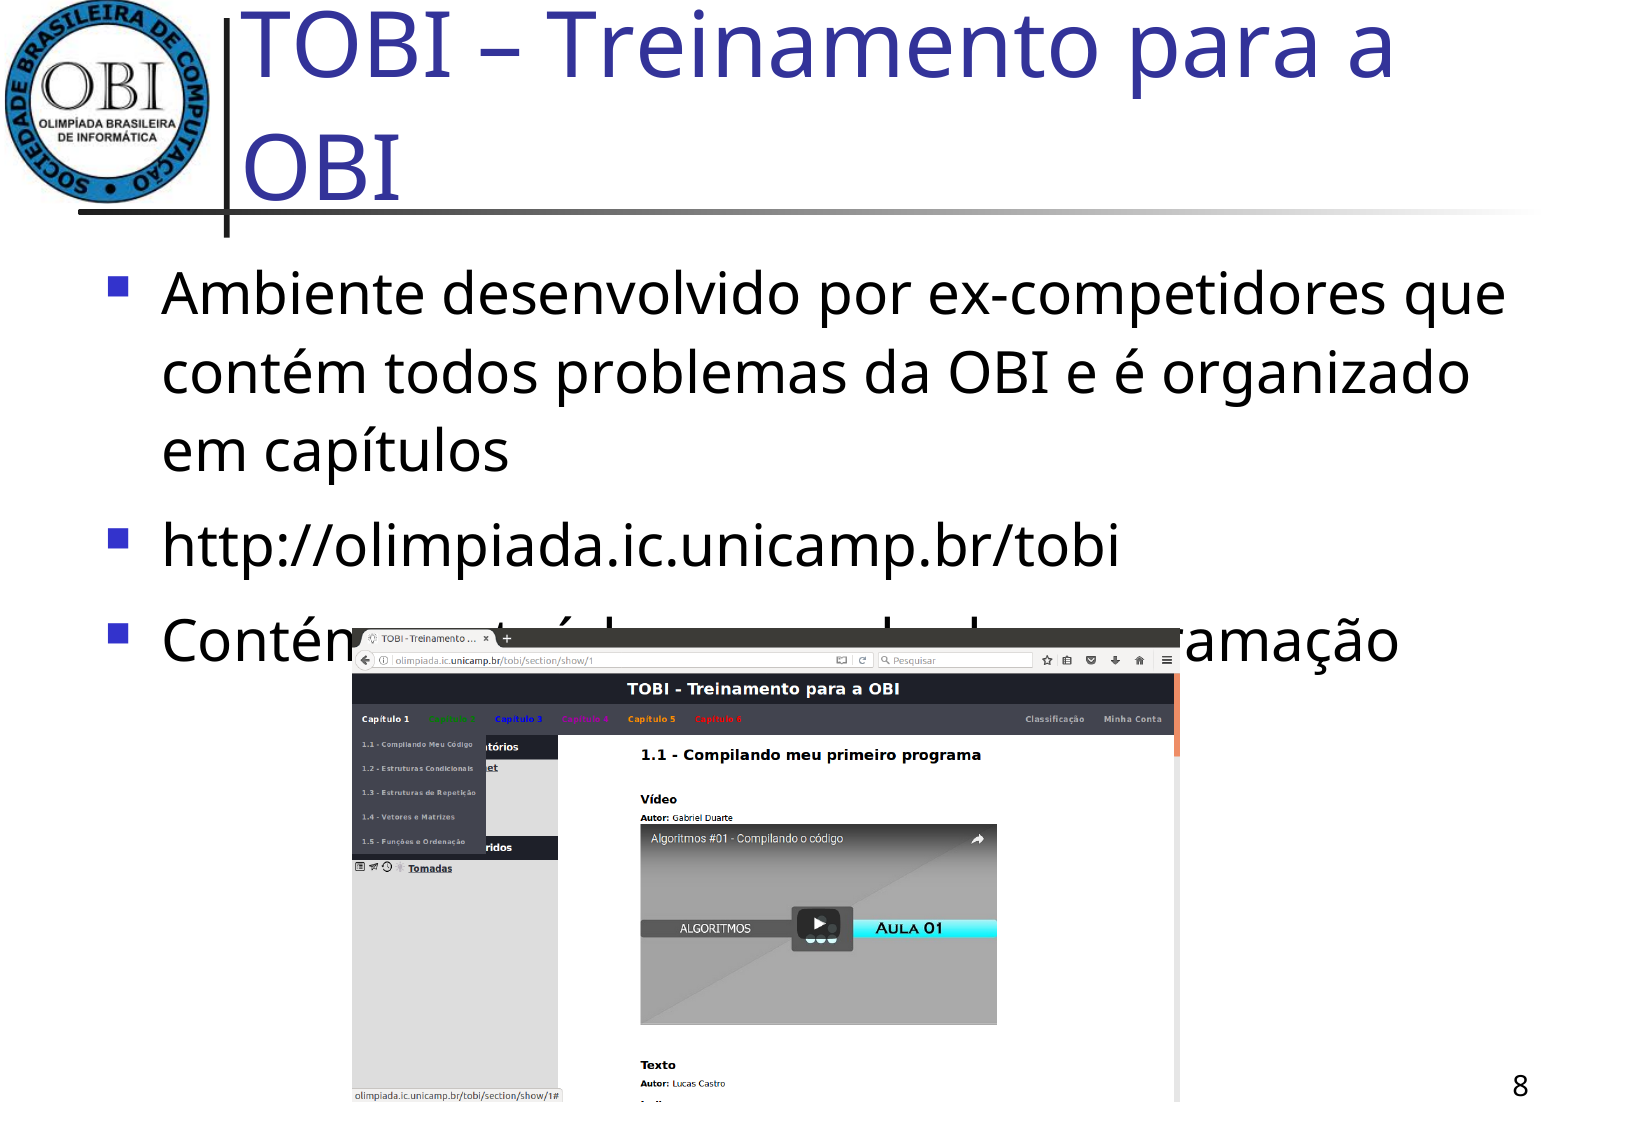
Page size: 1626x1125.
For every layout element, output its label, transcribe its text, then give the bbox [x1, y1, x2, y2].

title TOBI – Treinamento para a OBI [240, 0, 1538, 210]
list Ambiente desenvolvido por ex-competidores que contém todos problemas da OBI e é organizado em capítulos http://olimpiada.ic.unicamp.br/tobi Contém conteúdo avançado de programação [105, 252, 1538, 1034]
picture [352, 628, 1180, 1102]
picture [4, 0, 211, 204]
